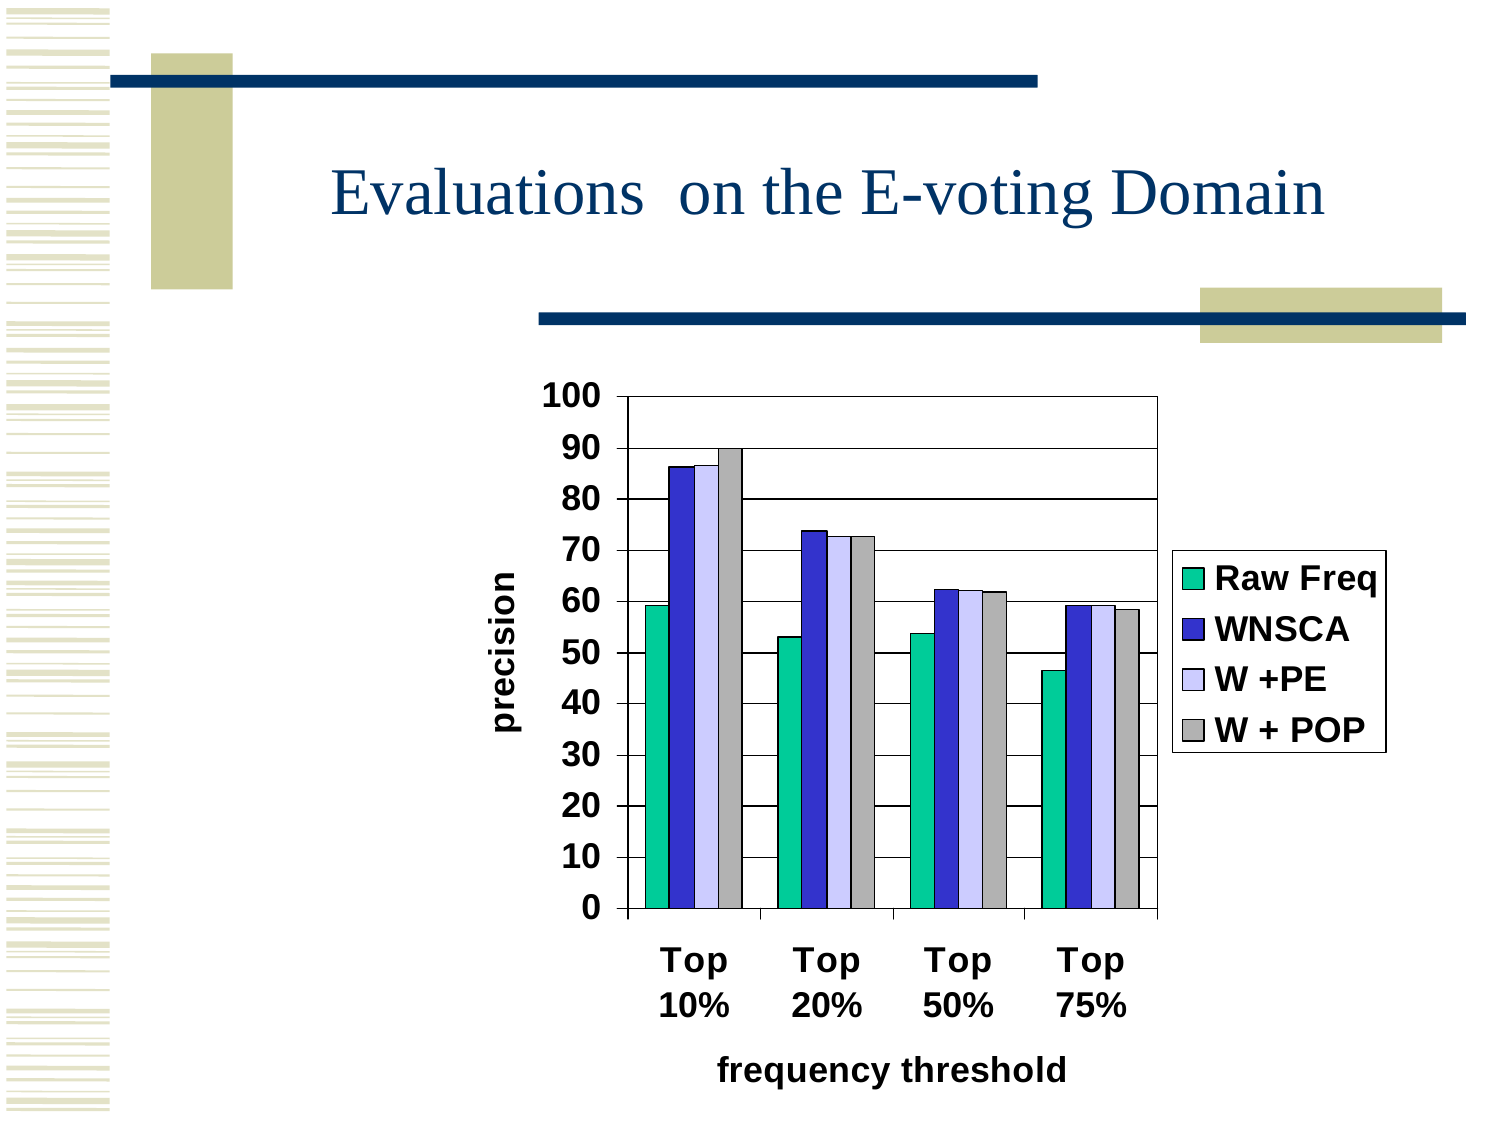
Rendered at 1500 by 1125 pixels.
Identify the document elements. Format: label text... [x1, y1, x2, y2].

chart [450, 344, 1400, 1125]
title Evaluations on the E-voting Domain [225, 86, 1433, 301]
